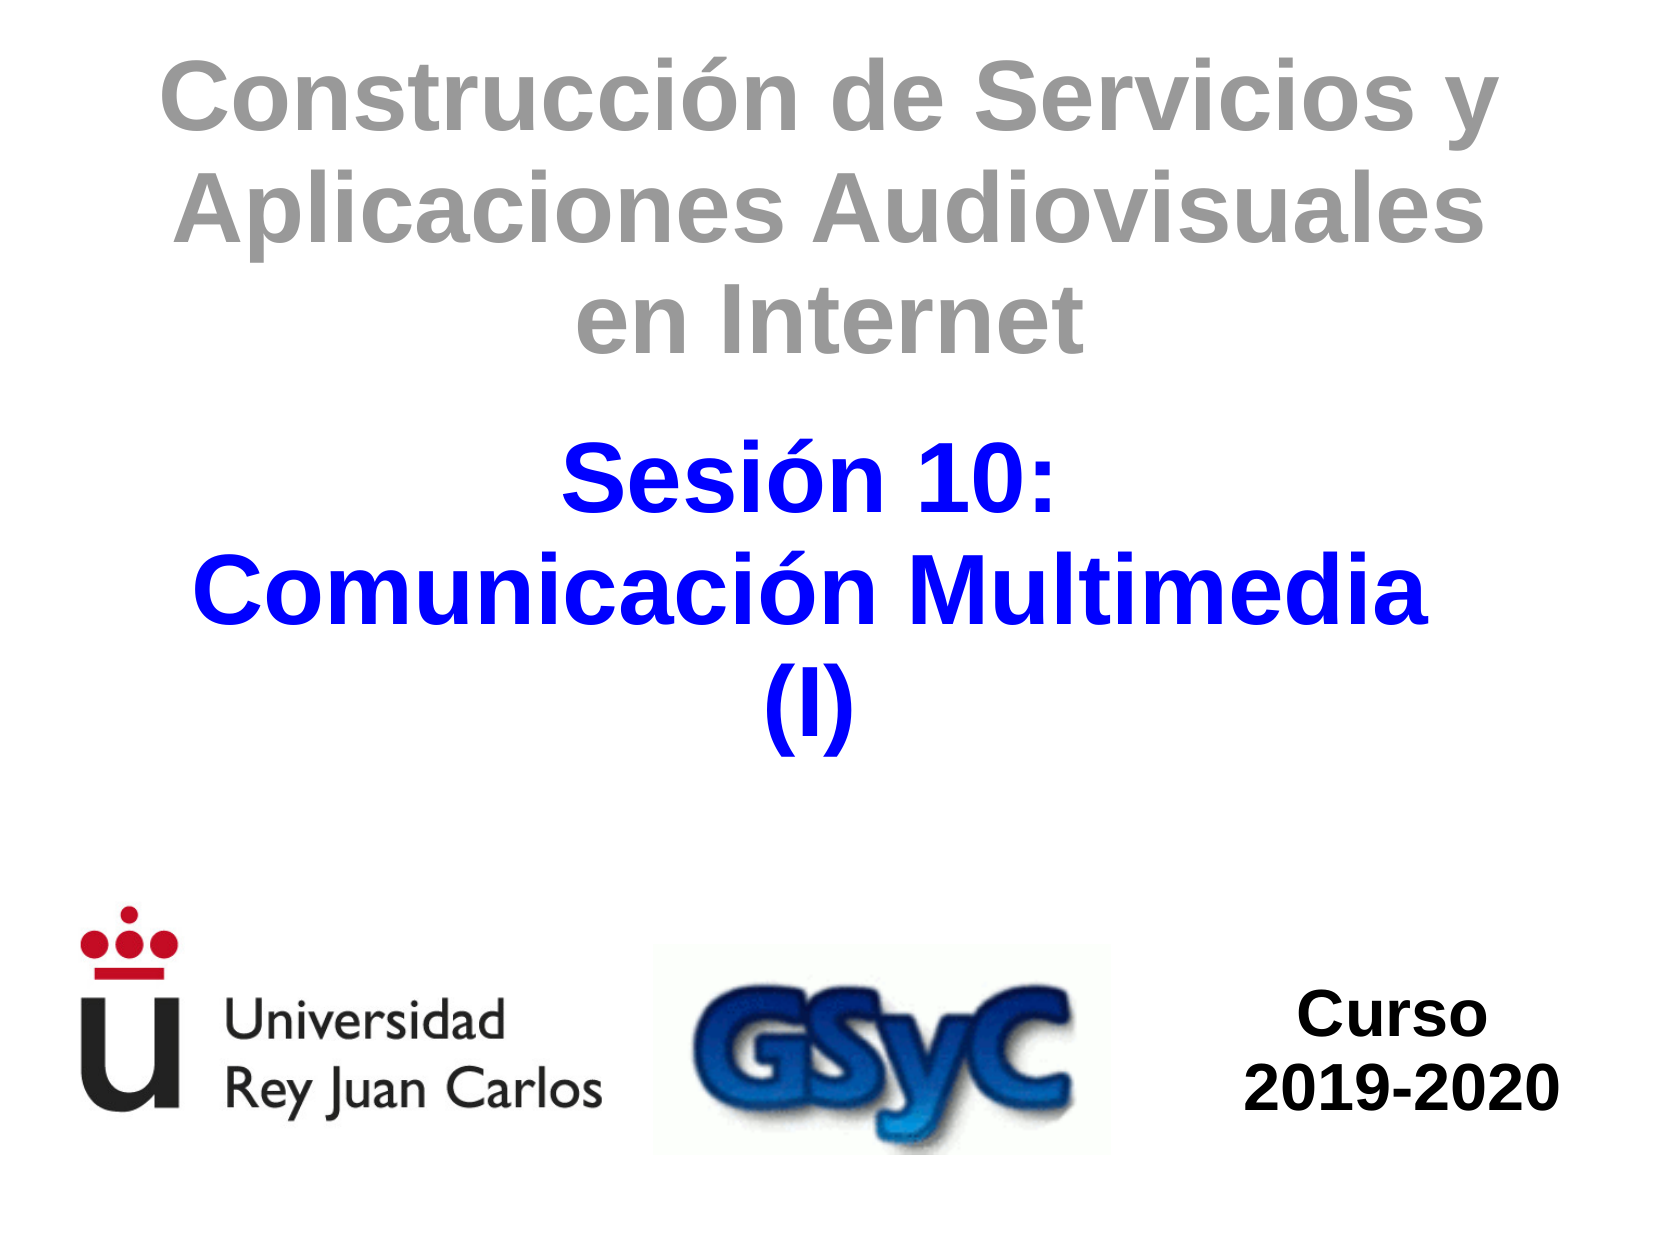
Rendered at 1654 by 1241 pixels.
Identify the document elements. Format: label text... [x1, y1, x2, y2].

title Curso 2019-2020 [1200, 975, 1606, 1126]
picture [653, 944, 1111, 1156]
title Construcción de Servicios y Aplicaciones Audiovisuales en Internet [144, 39, 1516, 376]
picture [46, 884, 631, 1141]
title Sesión 10: Comunicación Multimedia (I) [135, 422, 1486, 758]
